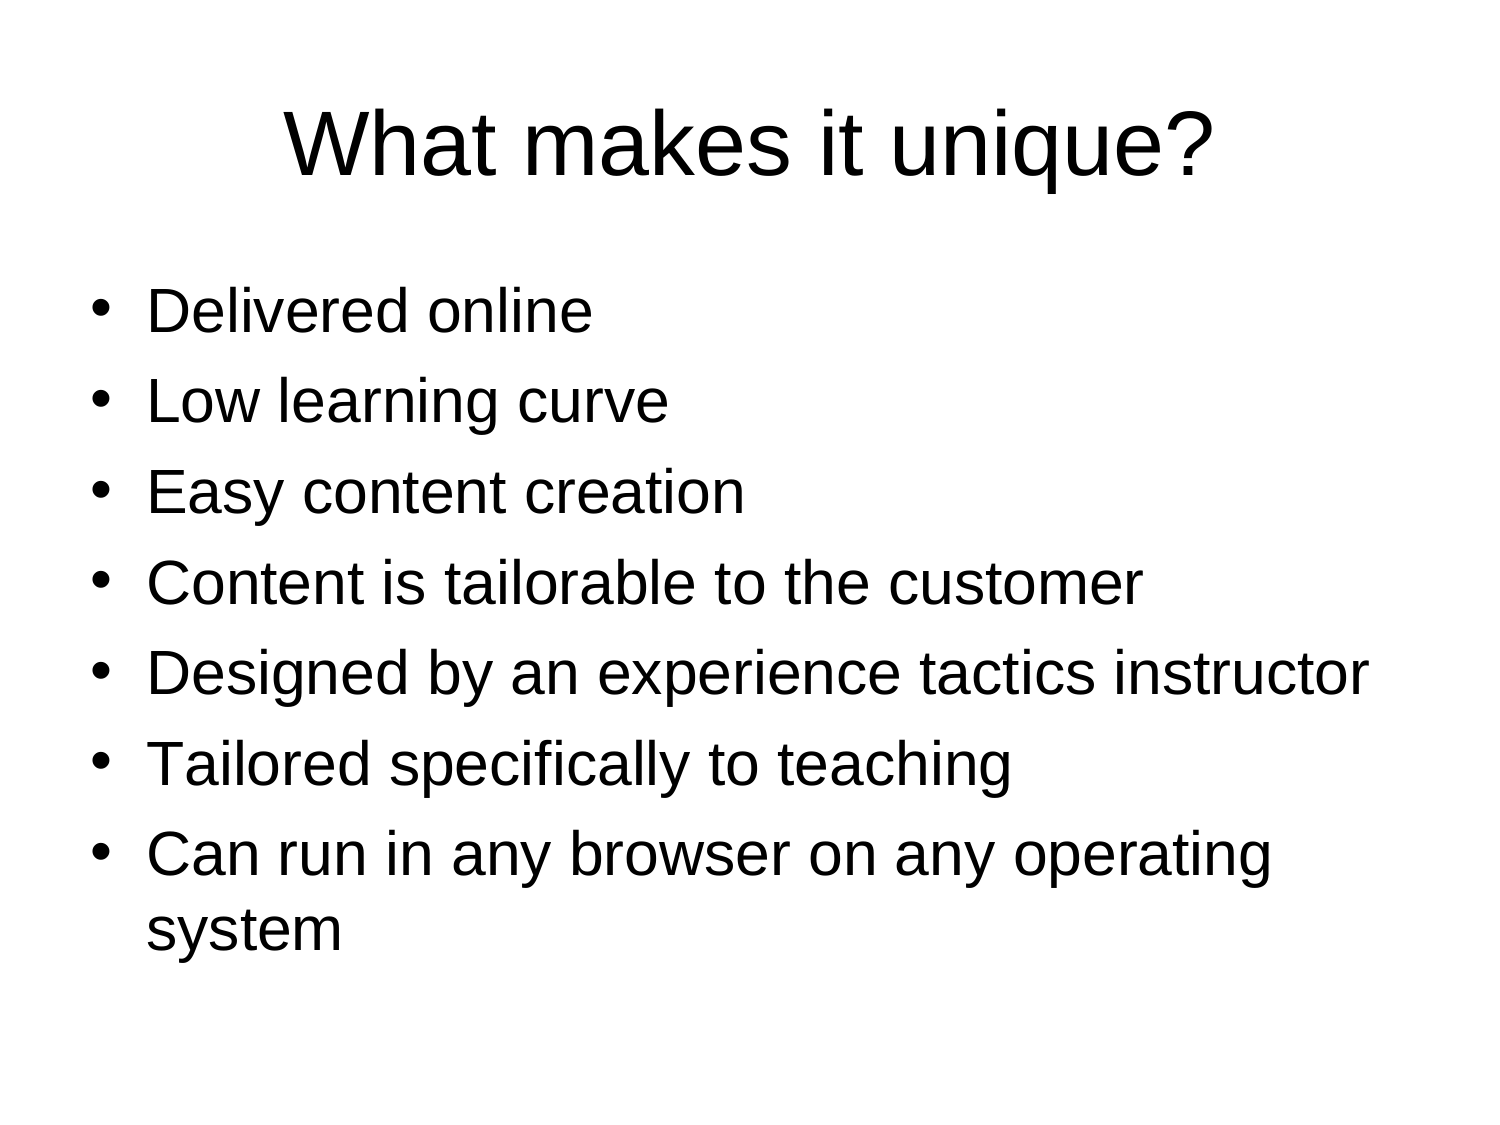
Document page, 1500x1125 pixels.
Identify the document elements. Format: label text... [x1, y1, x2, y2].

title What makes it unique? [75, 76, 1426, 202]
list Delivered online Low learning curve Easy content creation Content is tailorable to the customer Designed by an experience tactics instructor Tailored specifically to teaching Can run in any browser on any operating system [75, 262, 1426, 971]
